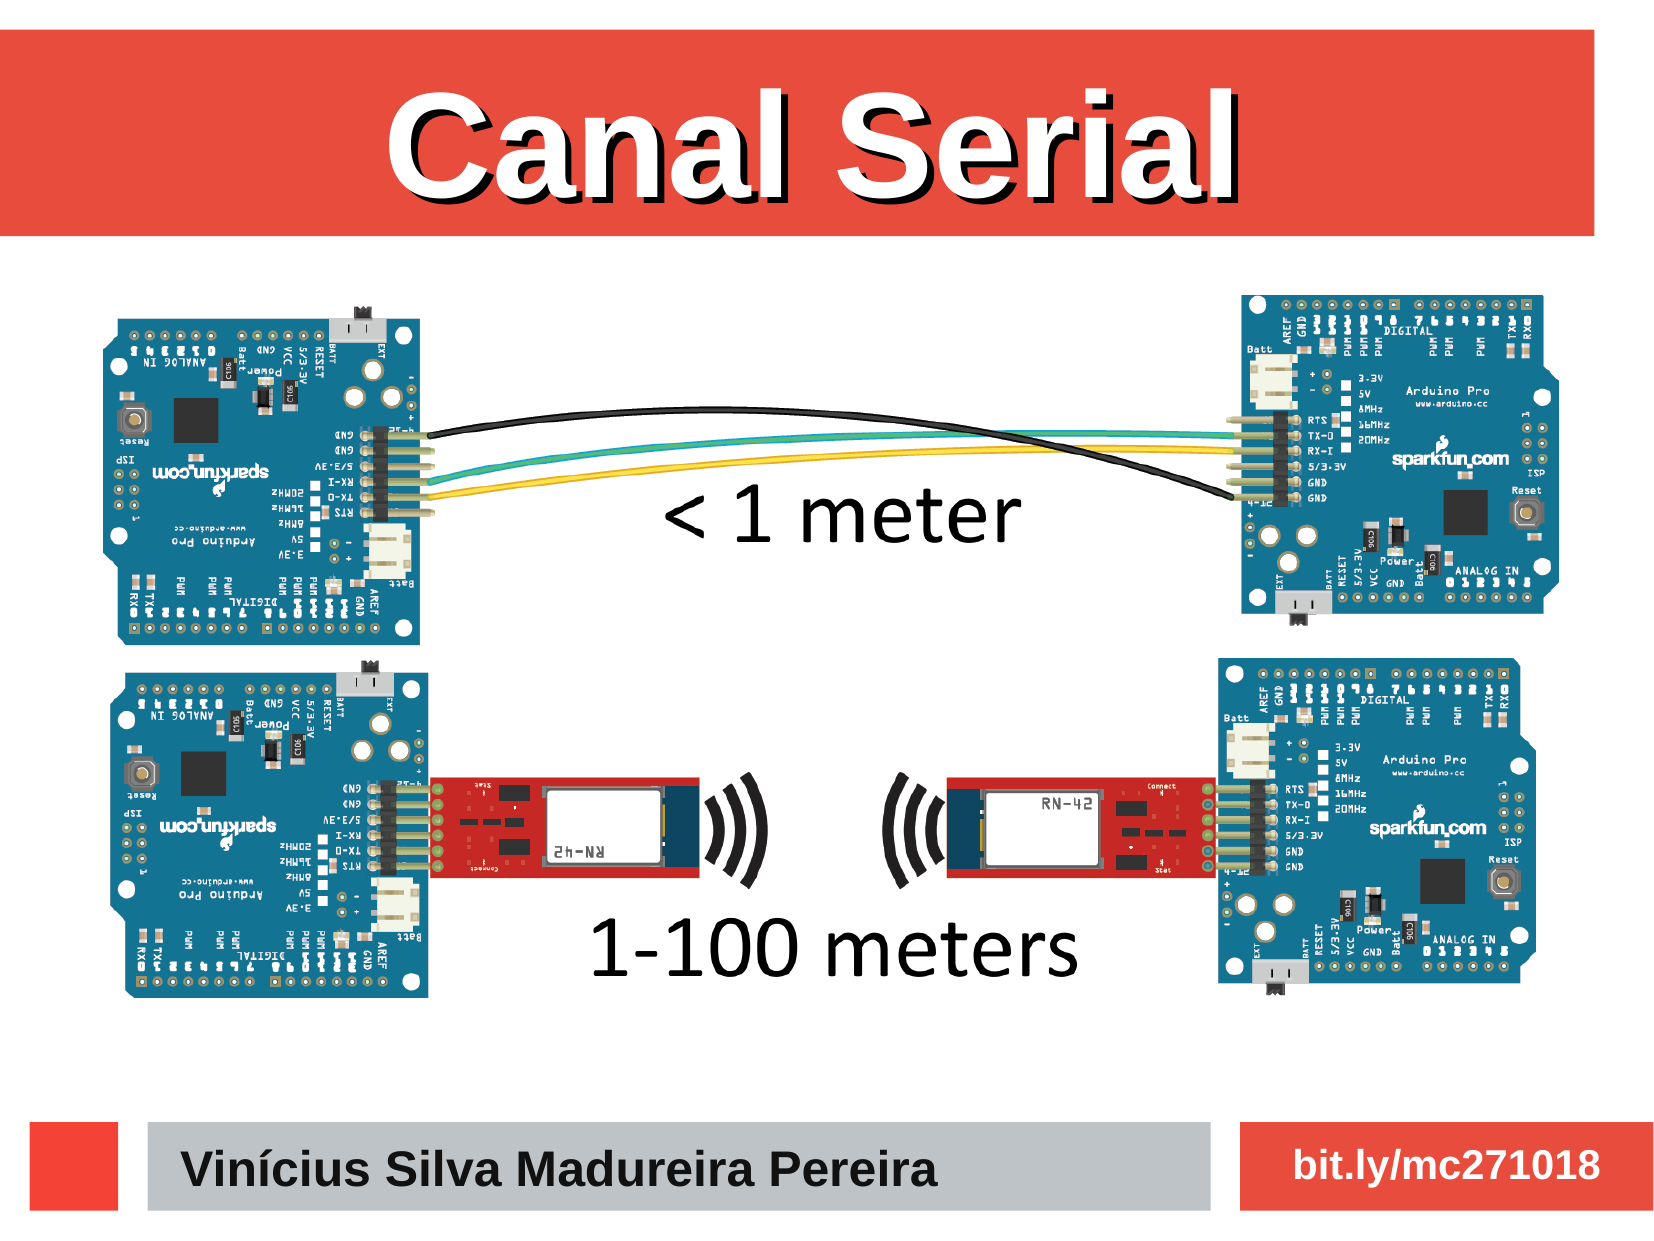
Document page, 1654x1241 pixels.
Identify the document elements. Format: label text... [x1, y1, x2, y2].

text_box bit.ly/mc271018 [1228, 1133, 1654, 1205]
title Canal Serial [383, 0, 1270, 229]
text_box Vinícius Silva Madureira Pereira [165, 1133, 1170, 1205]
picture [92, 295, 1561, 1006]
